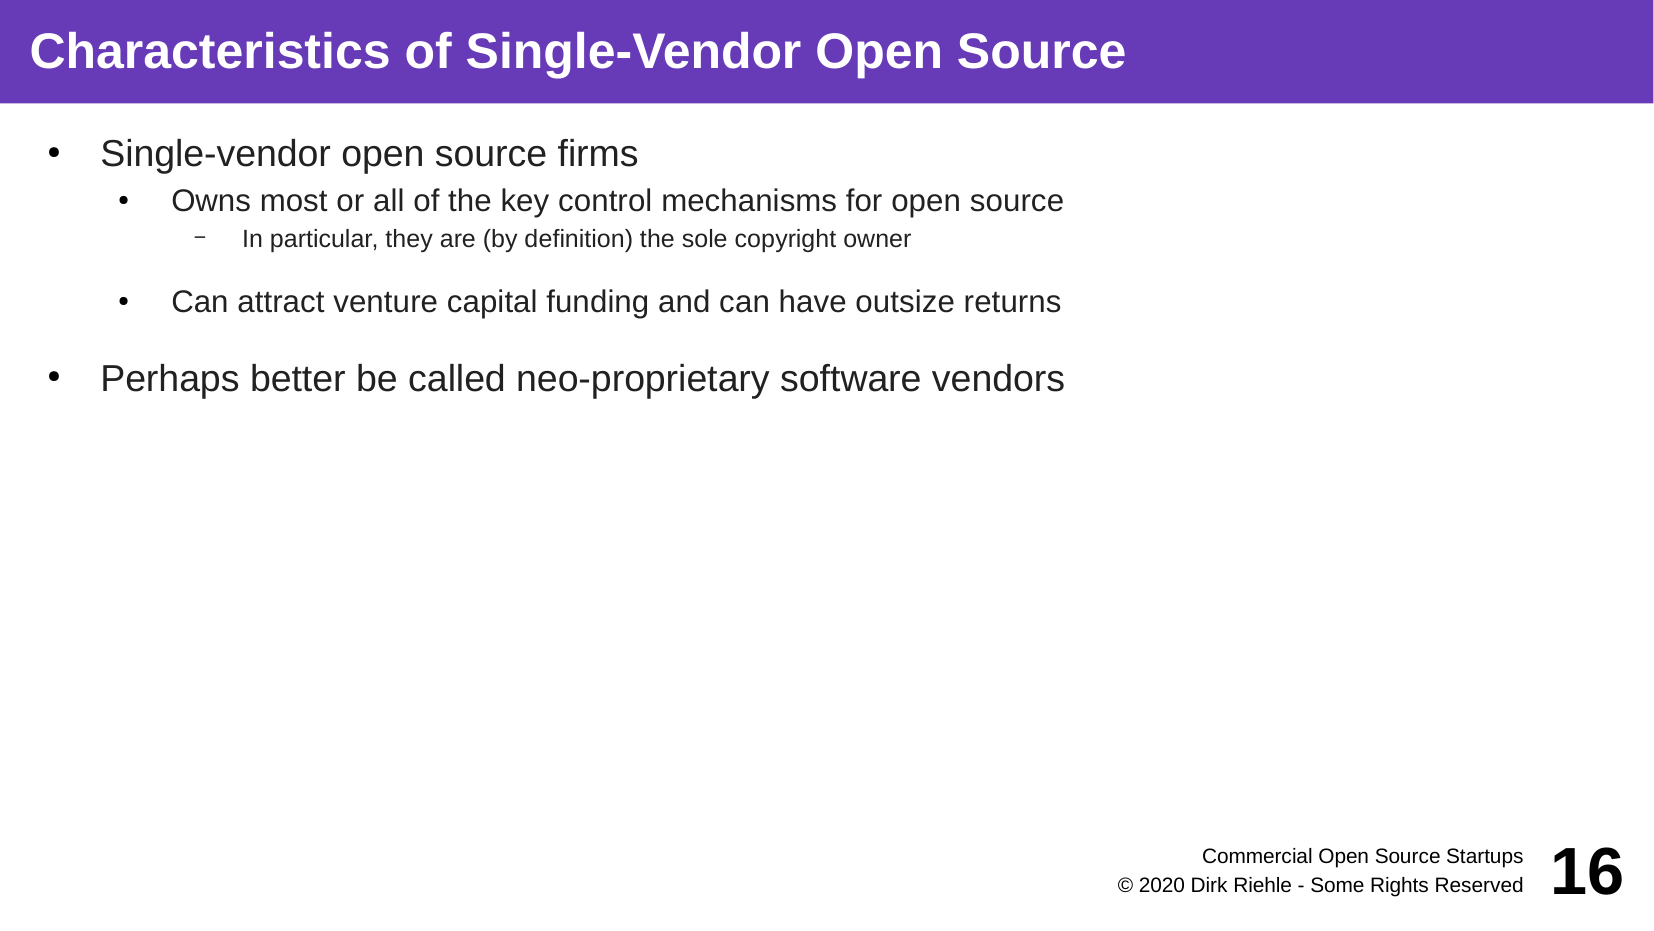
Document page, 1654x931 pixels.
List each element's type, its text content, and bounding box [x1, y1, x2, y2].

list Single-vendor open source firms Owns most or all of the key control mechanisms for open source In particular, they are (by definition) the sole copyright owner Can attract venture capital funding and can have outsize returns Perhaps better be called neo-proprietary software vendors [29, 132, 1625, 813]
title Characteristics of Single-Vendor Open Source [0, 0, 1654, 104]
